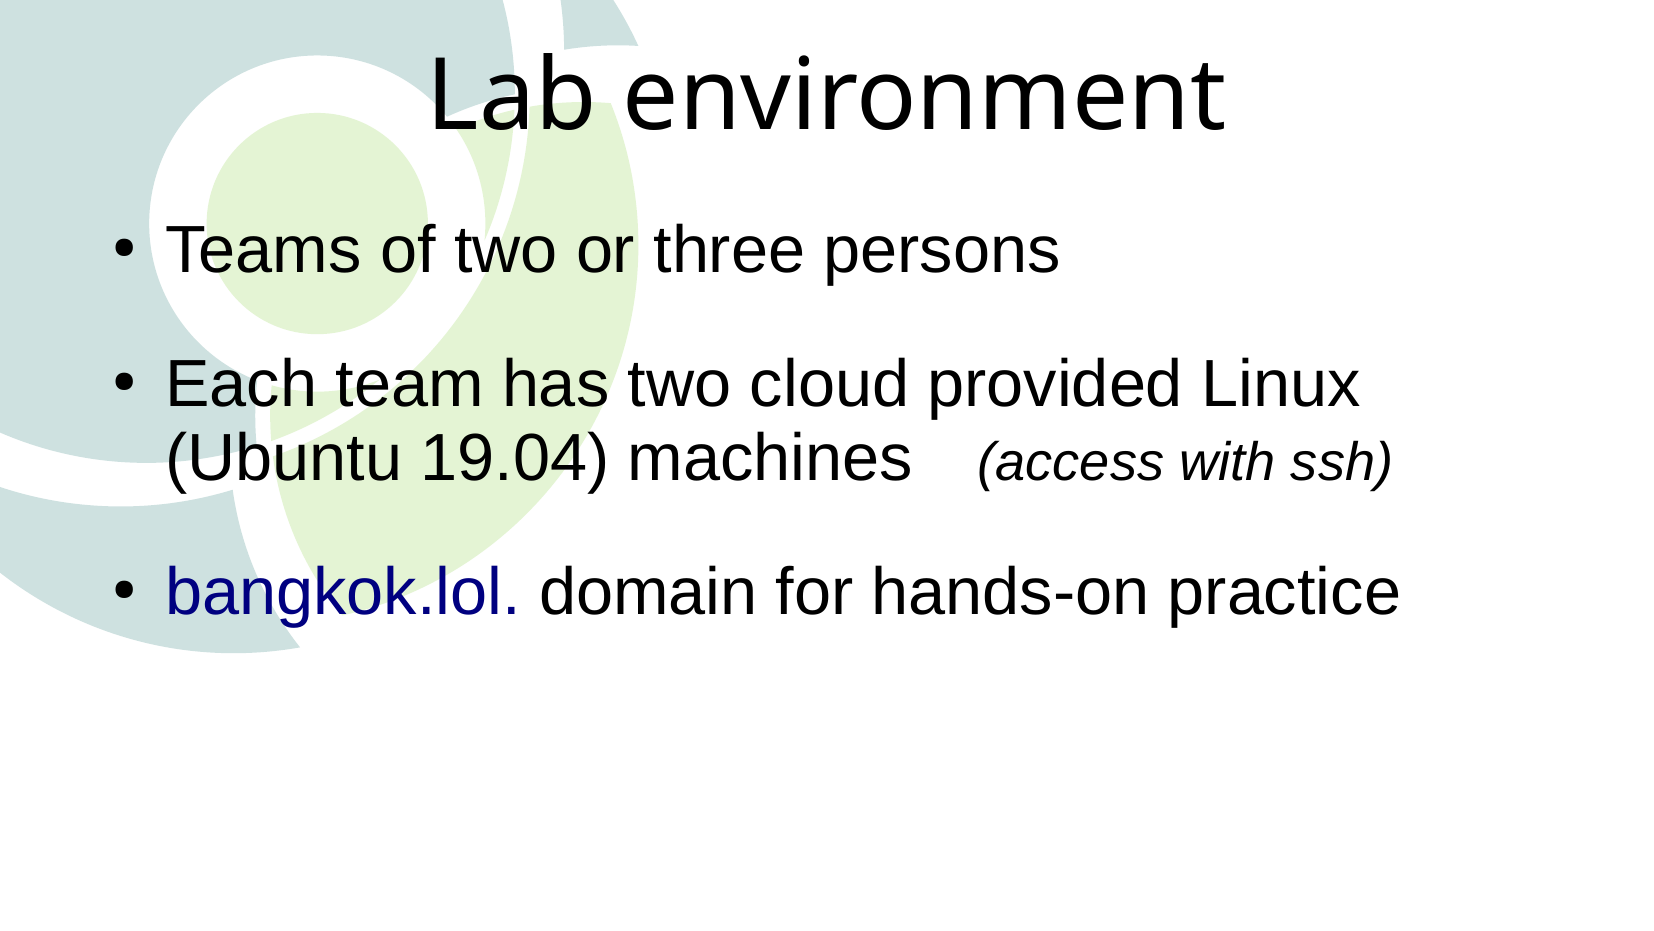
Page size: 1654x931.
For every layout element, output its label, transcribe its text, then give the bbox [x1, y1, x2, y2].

title Lab environment [82, 22, 1571, 207]
text_box [0, 0, 733, 733]
list Teams of two or three persons Each team has two cloud provided Linux (Ubuntu 19.04) machines (access with ssh) bangkok.lol. domain for hands-on practice [94, 211, 1607, 886]
